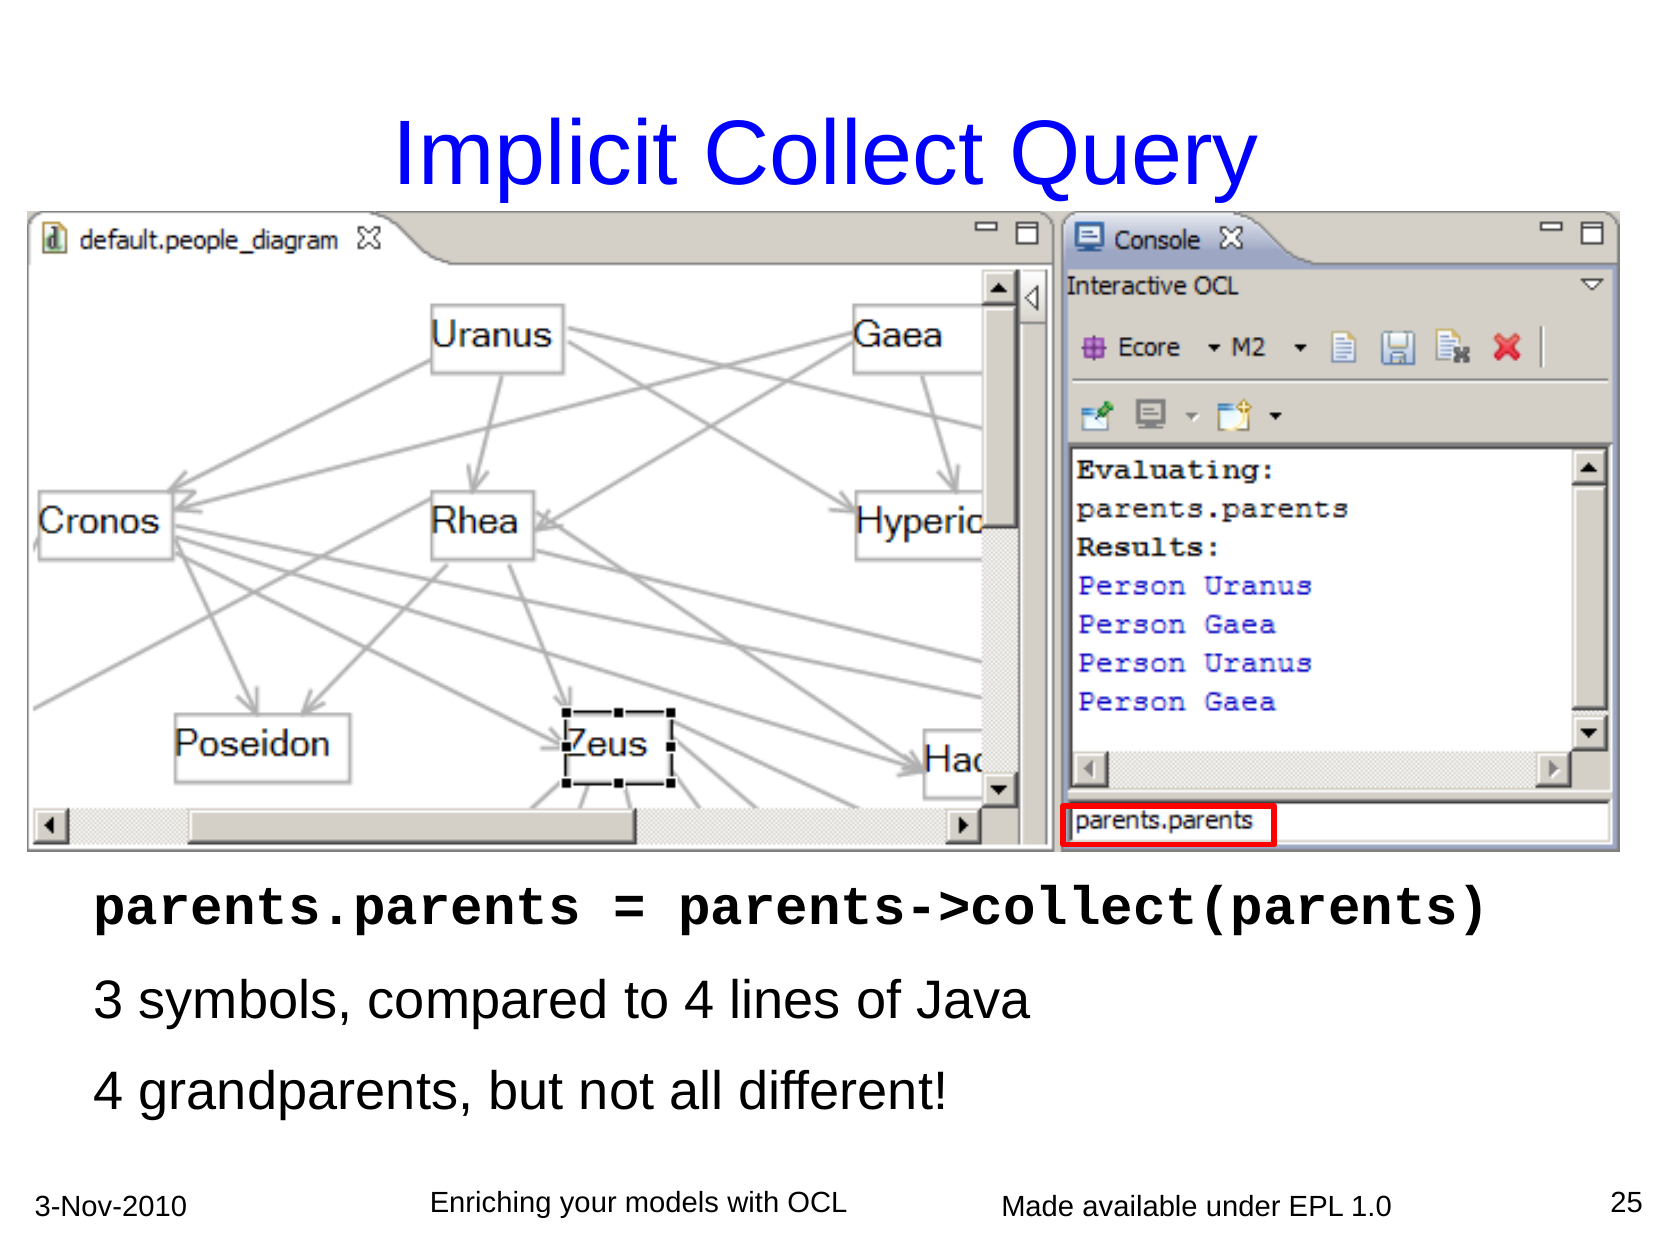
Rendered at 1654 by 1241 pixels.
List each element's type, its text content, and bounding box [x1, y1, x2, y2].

picture [27, 211, 1620, 852]
list parents.parents = parents->collect(parents) 3 symbols, compared to 4 lines of Java 4 grandparents, but not all different! [93, 879, 1582, 1121]
title Implicit Collect Query [82, 49, 1571, 257]
